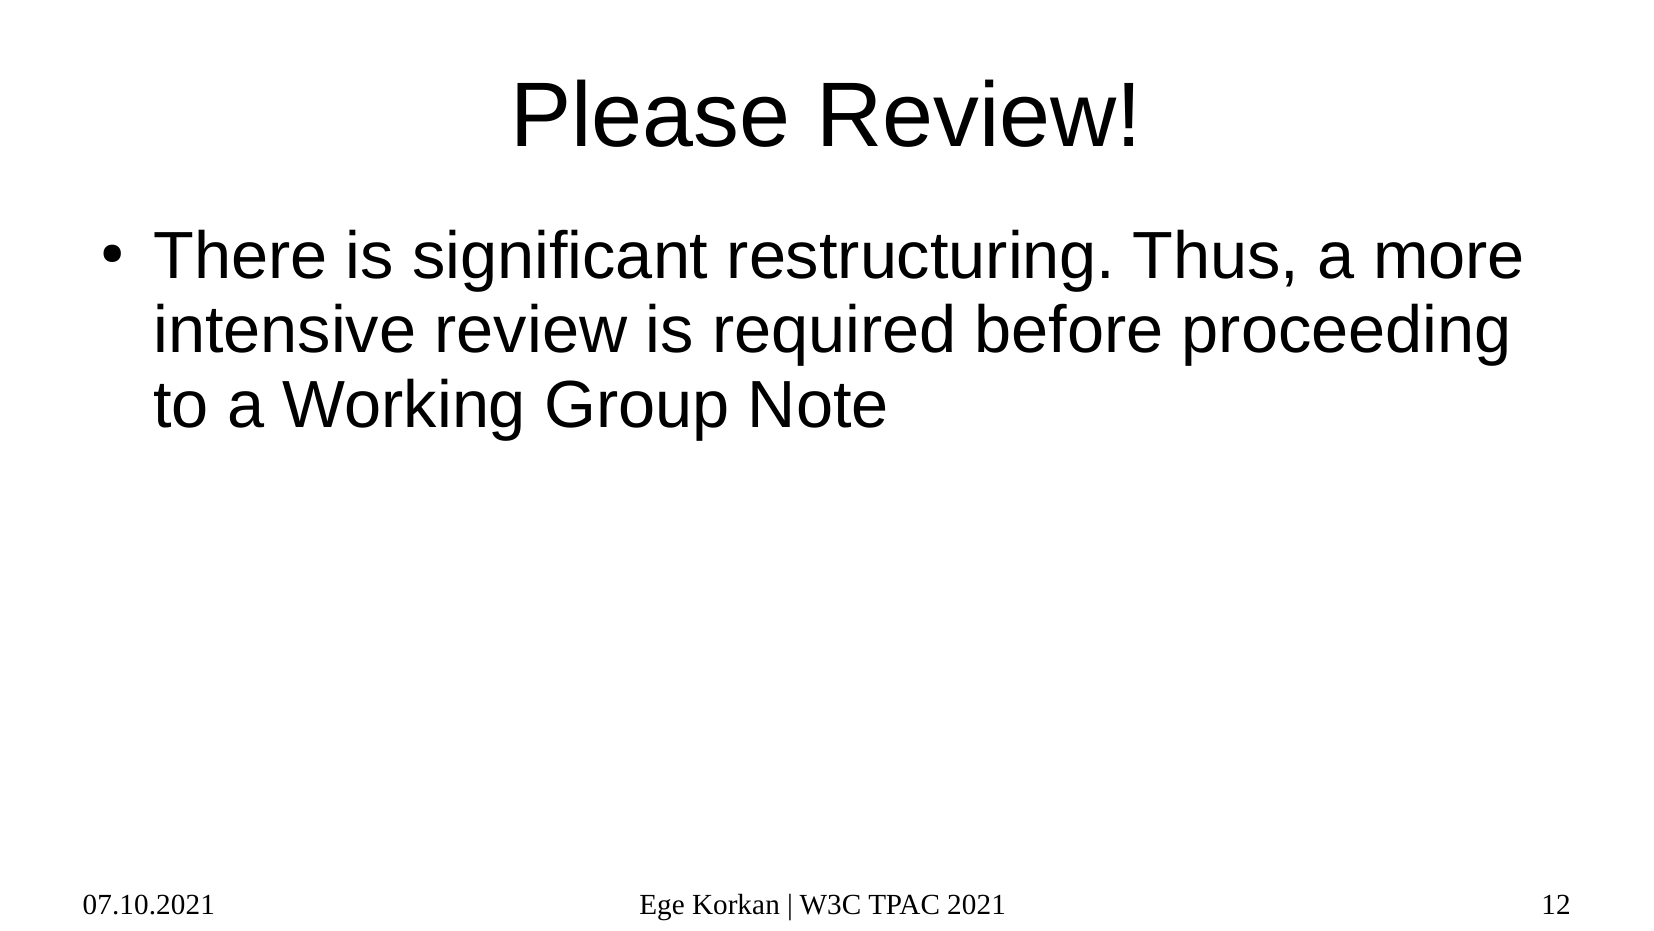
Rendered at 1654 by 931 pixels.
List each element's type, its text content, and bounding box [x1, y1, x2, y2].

list There is significant restructuring. Thus, a more intensive review is required before proceeding to a Working Group Note [82, 217, 1571, 758]
title Please Review! [82, 37, 1571, 193]
